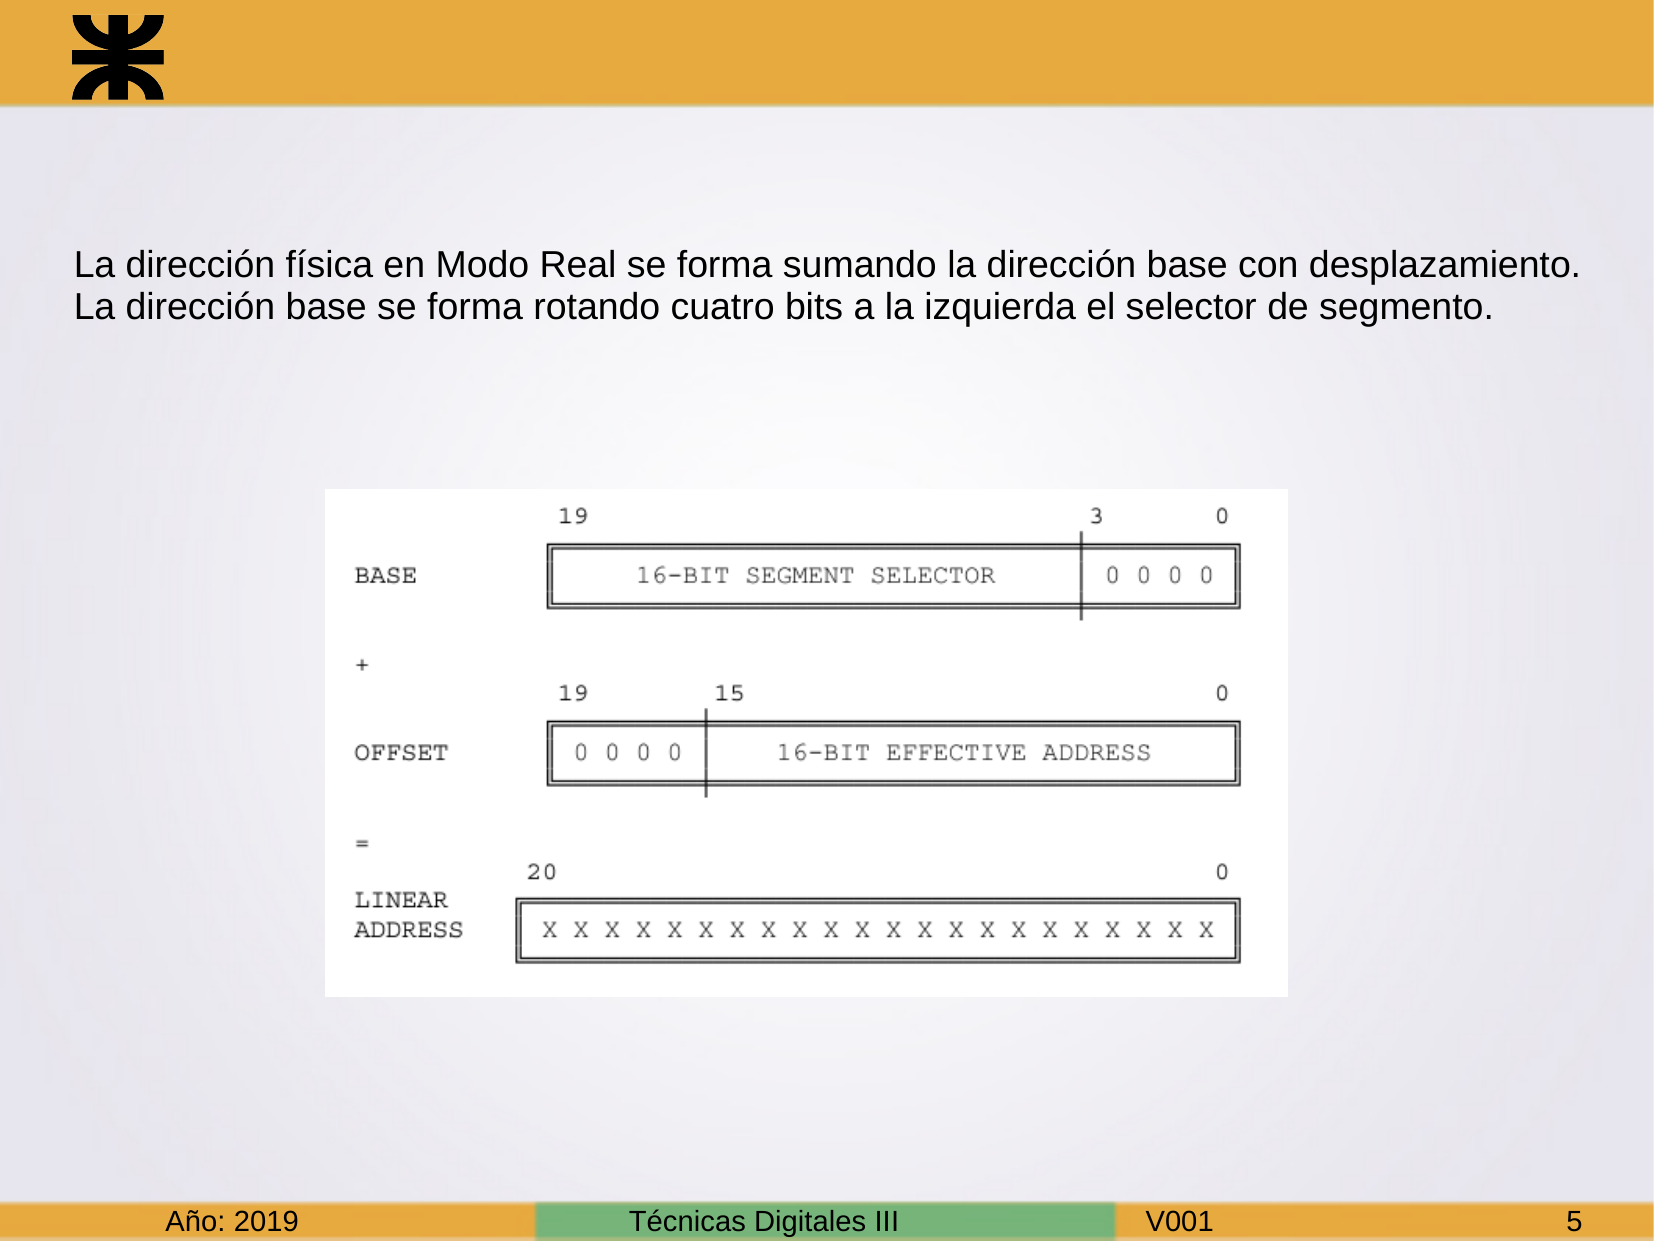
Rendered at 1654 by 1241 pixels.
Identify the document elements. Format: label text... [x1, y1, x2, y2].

picture [0, 0, 1654, 1241]
text_box La dirección física en Modo Real se forma sumando la dirección base con desplazamiento. La dirección base se forma rotando cuatro bits a la izquierda el selector de segmento. [59, 236, 1597, 336]
